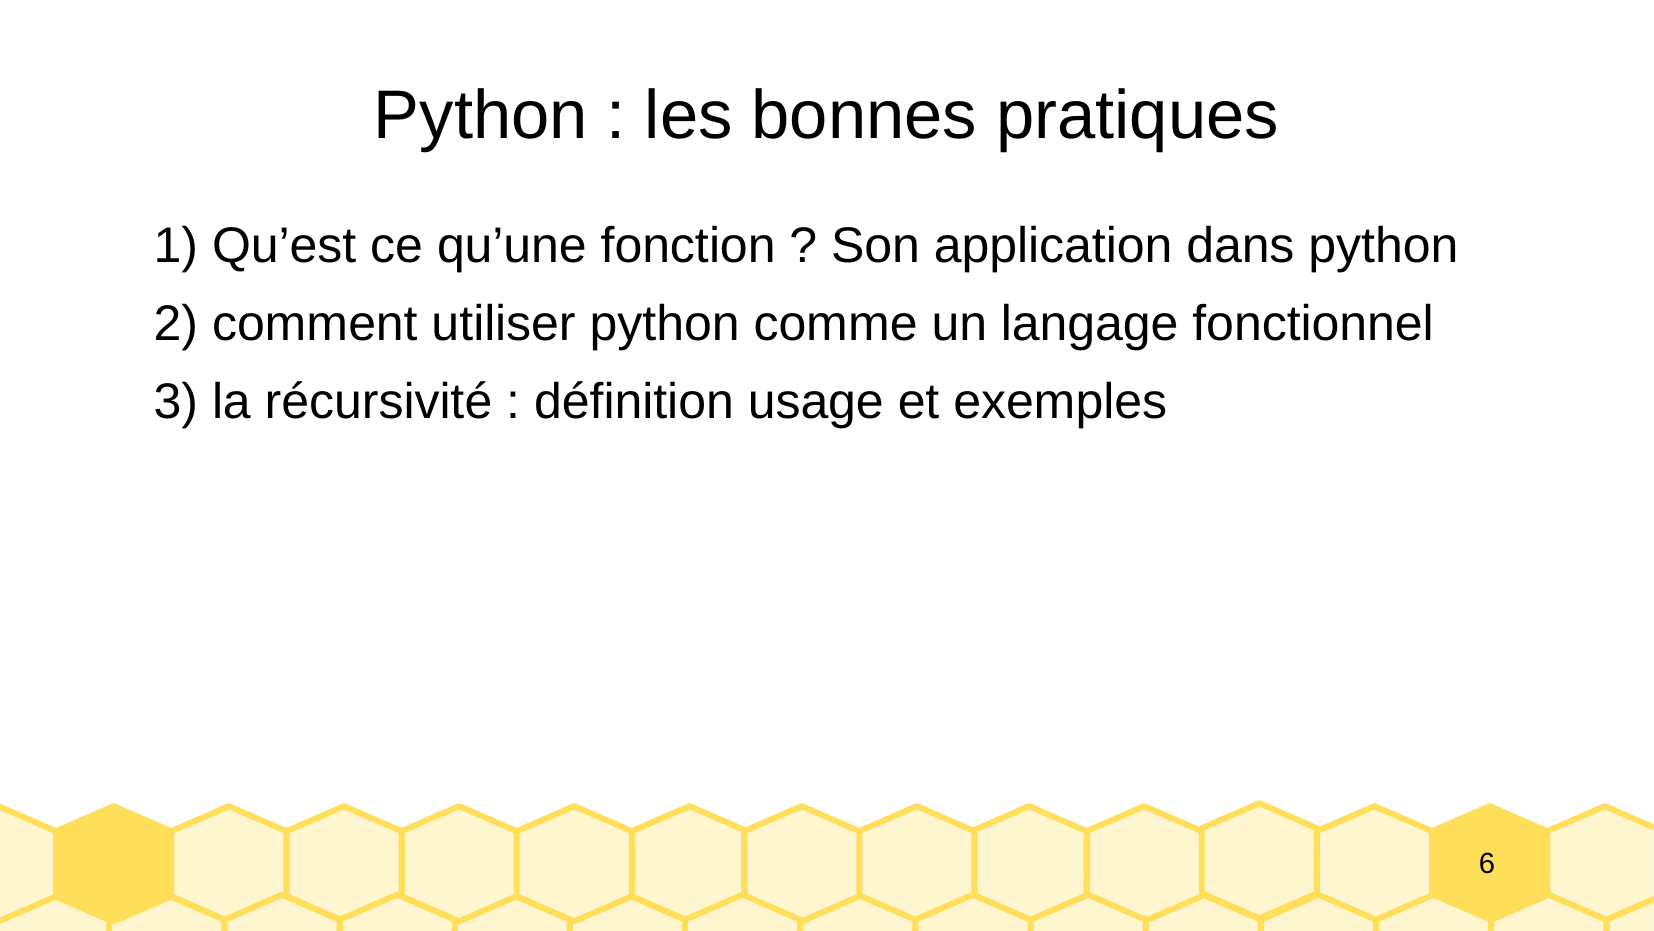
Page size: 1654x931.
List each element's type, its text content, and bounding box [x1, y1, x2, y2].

list 1) Qu’est ce qu’une fonction ? Son application dans python 2) comment utiliser python comme un langage fonctionnel 3) la récursivité : définition usage et exemples [82, 217, 1571, 758]
title Python : les bonnes pratiques [82, 37, 1571, 193]
